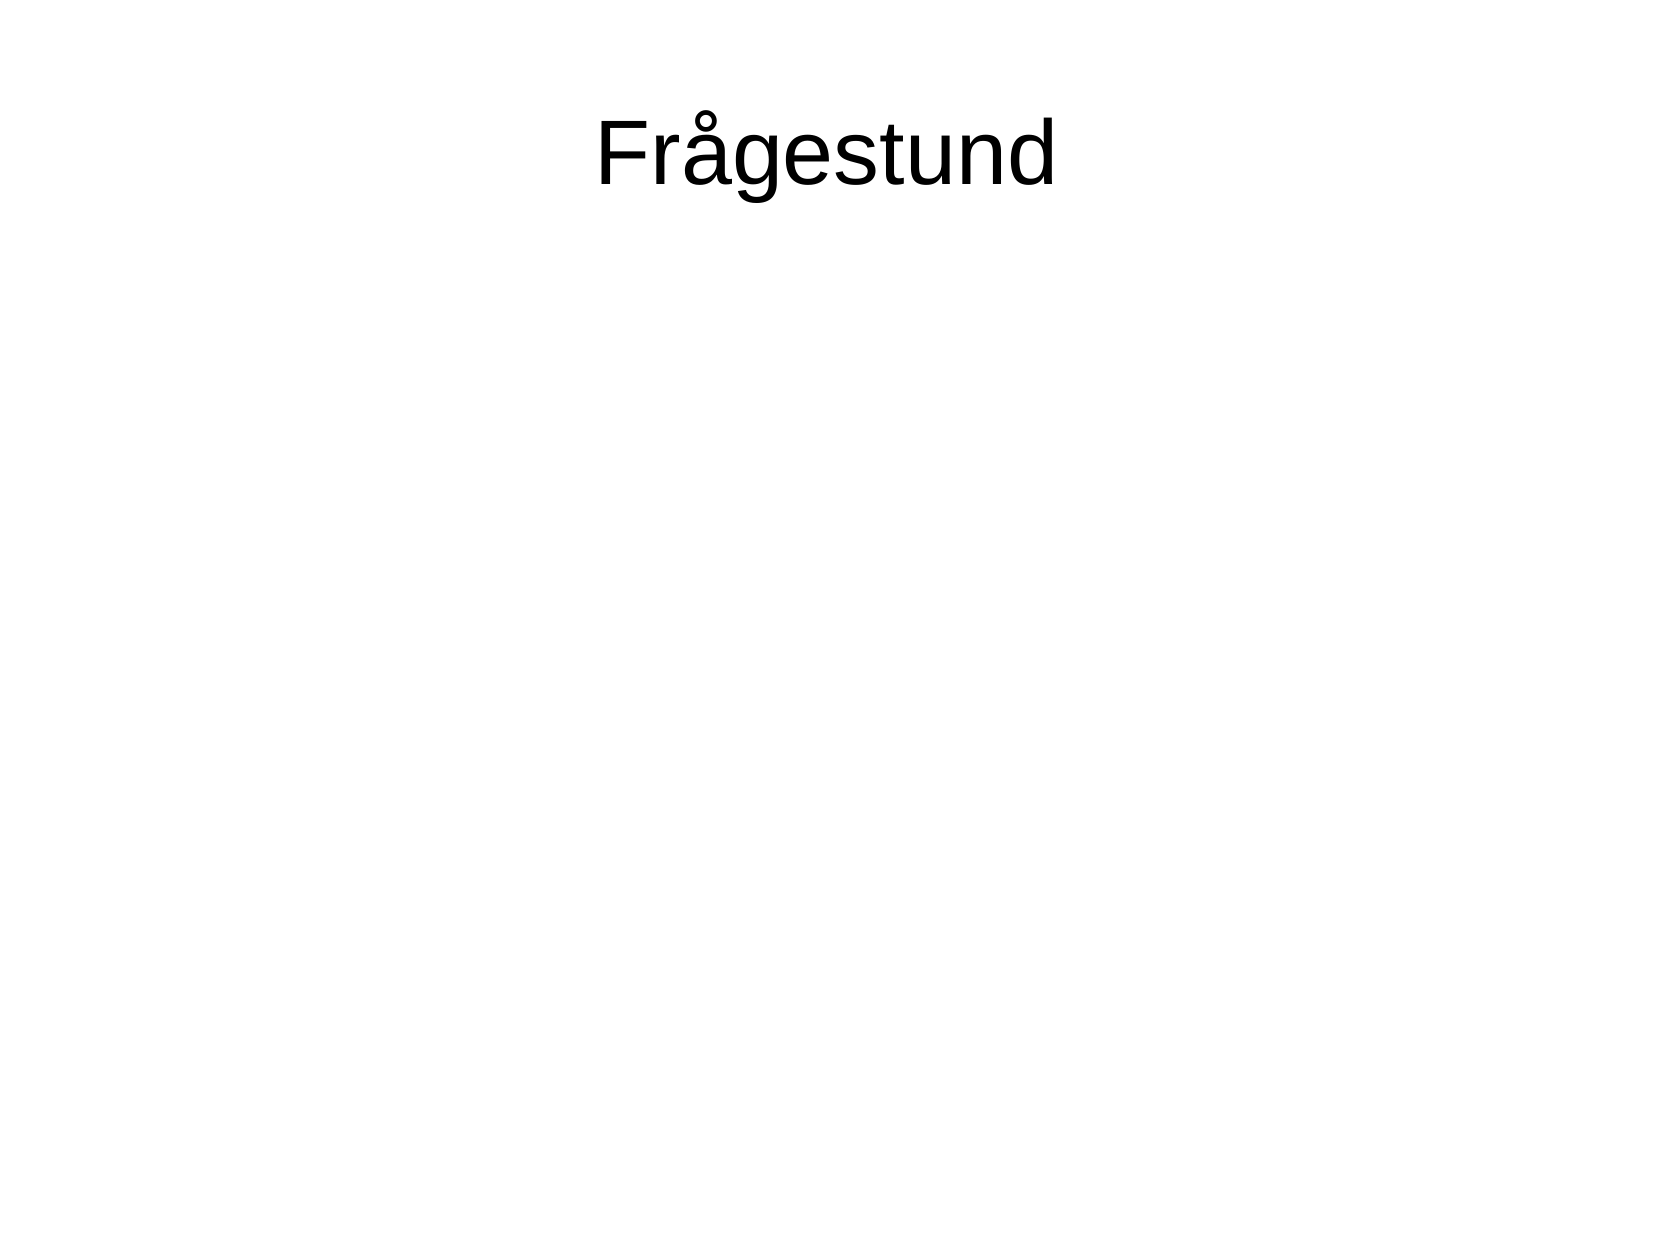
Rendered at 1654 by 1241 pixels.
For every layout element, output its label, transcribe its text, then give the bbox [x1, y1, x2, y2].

title Frågestund [82, 49, 1571, 257]
